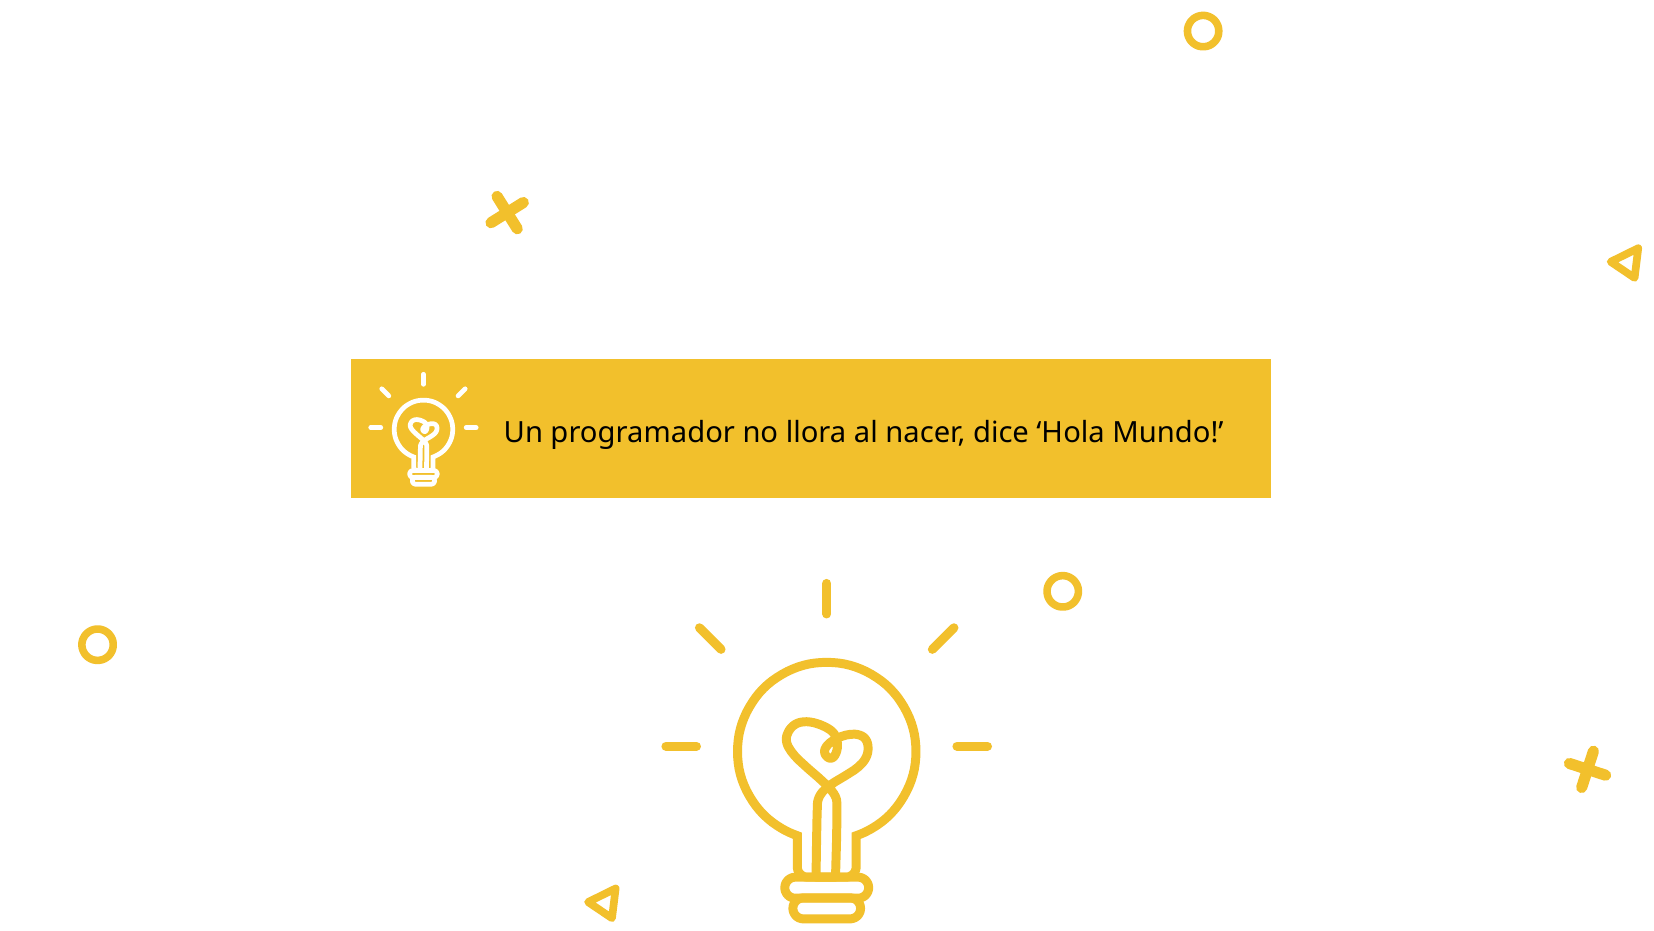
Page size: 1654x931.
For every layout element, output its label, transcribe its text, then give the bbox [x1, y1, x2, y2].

text_box Un programador no llora al nacer, dice ‘Hola Mundo!’ [487, 339, 1241, 523]
